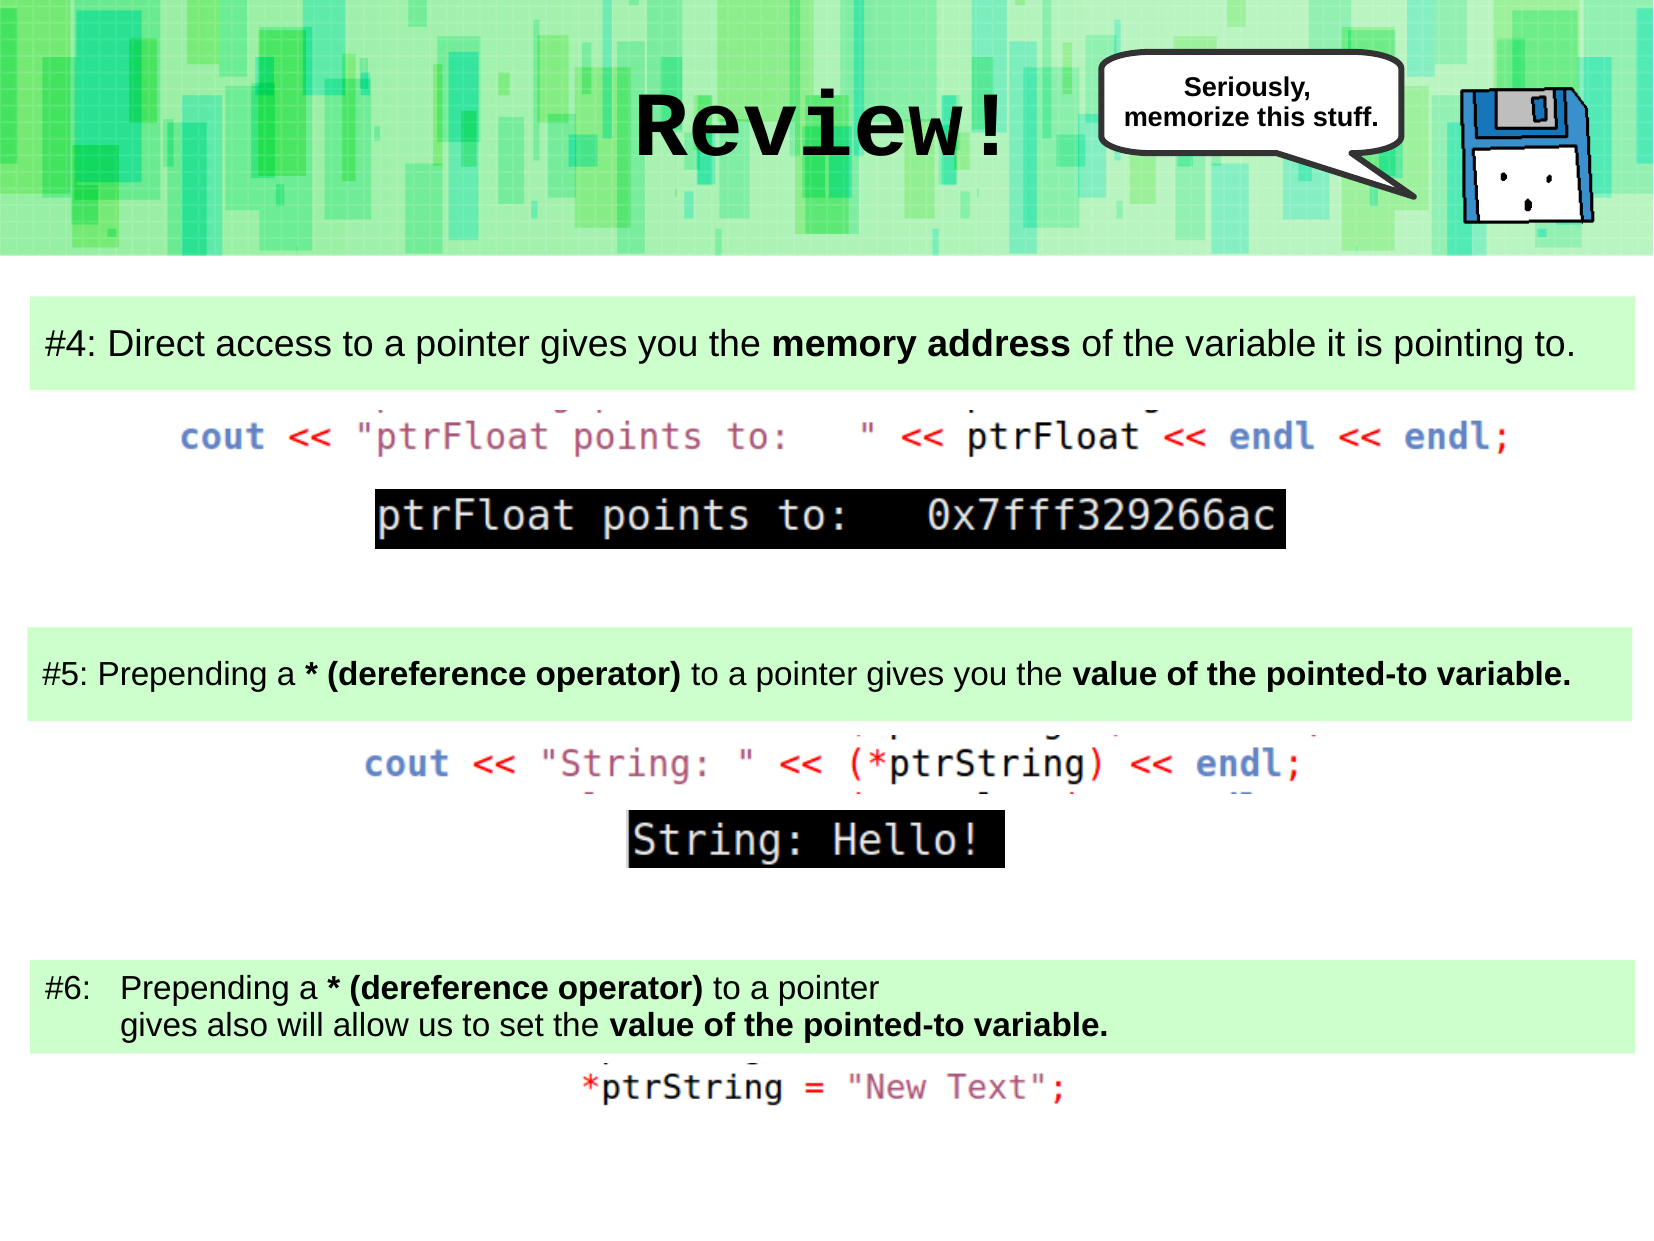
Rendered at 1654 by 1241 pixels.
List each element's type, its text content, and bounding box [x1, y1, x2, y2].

text_box Seriously, memorize this stuff. [1101, 51, 1414, 197]
text_box #4: Direct access to a pointer gives you the memory address of the variable it is pointing to. [30, 296, 1636, 391]
picture [0, 0, 1654, 1241]
text_box #6: Prepending a * (dereference operator) to a pointer gives also will allow us to set the value of the pointed-to variable. [30, 960, 1636, 1054]
text_box #5: Prepending a * (dereference operator) to a pointer gives you the value of the pointed-to variable. [27, 627, 1633, 721]
subtitle Review! [82, 48, 1571, 214]
